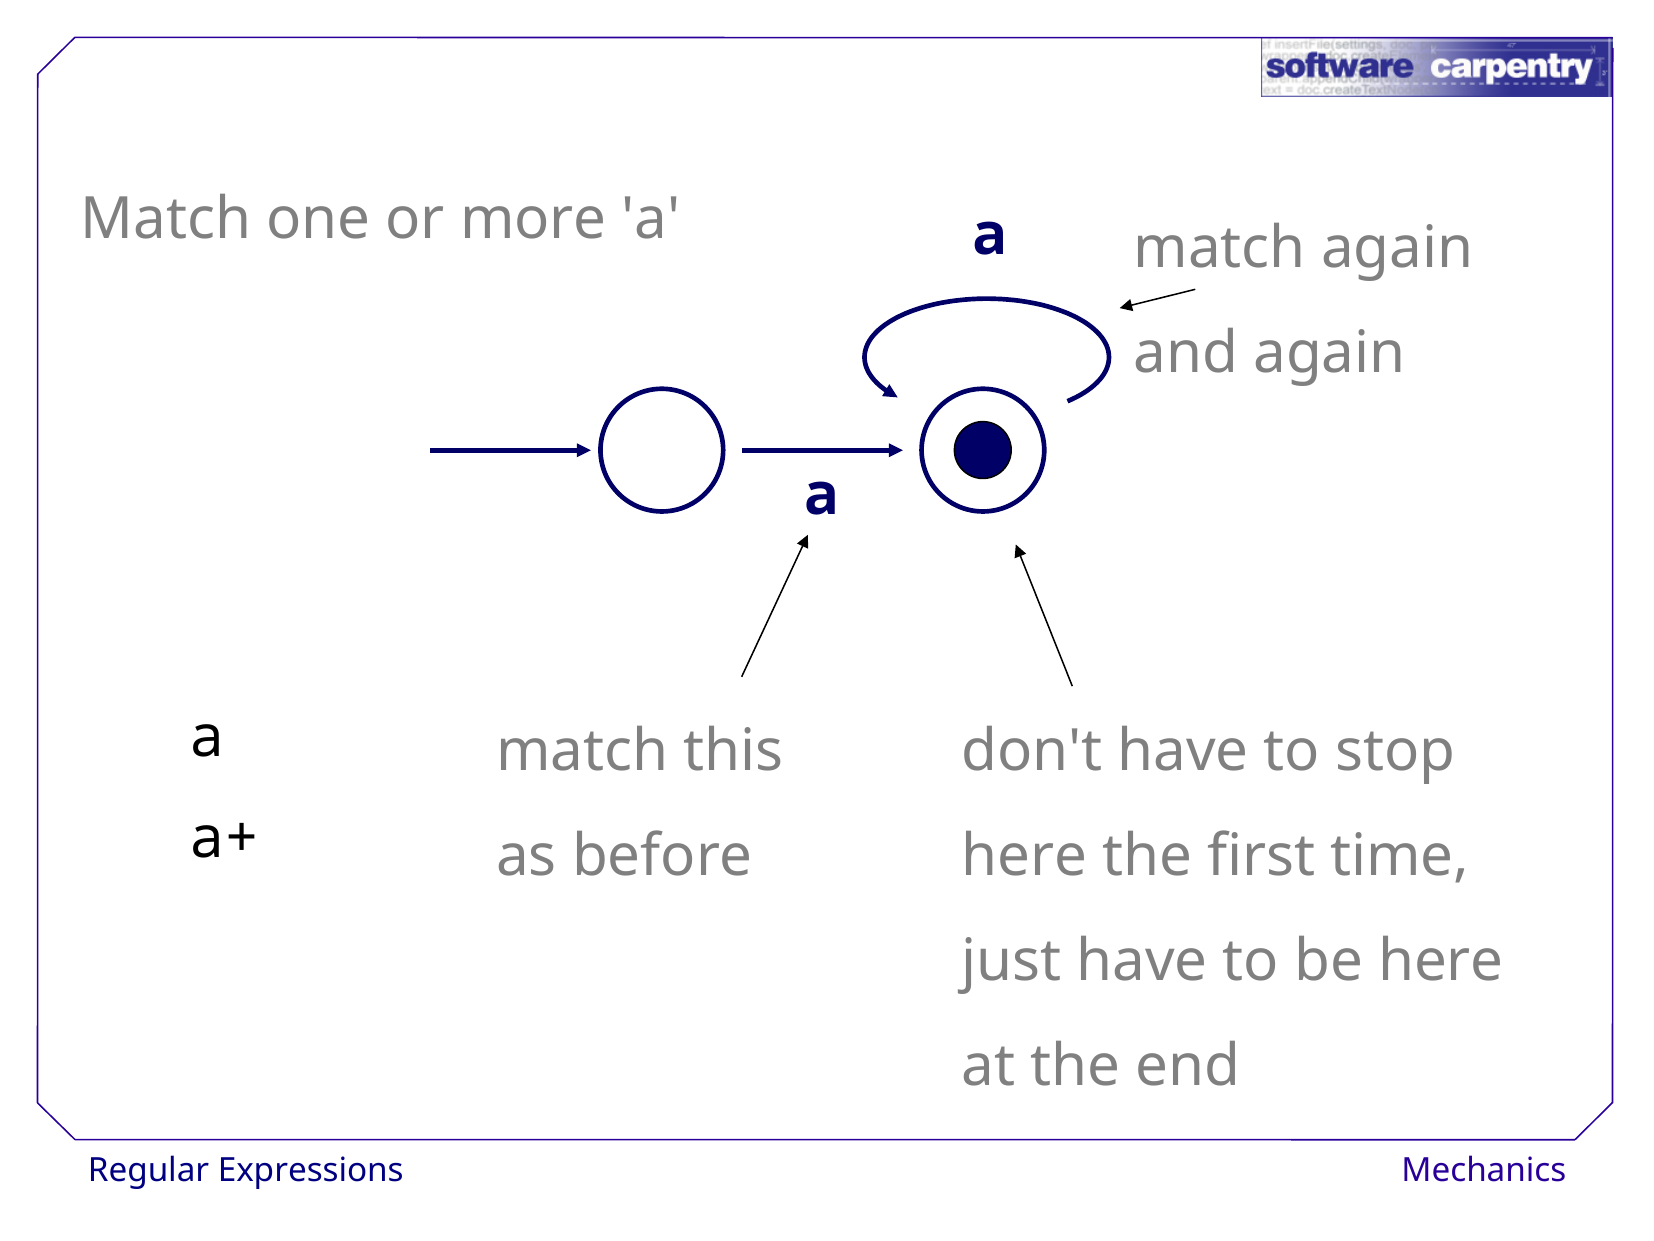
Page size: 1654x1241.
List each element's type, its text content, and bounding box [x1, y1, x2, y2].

picture [1261, 39, 1613, 97]
table_cell a+ [175, 798, 282, 899]
text_box match this as before [481, 669, 949, 896]
table_header a [175, 697, 282, 798]
text_box a [788, 454, 854, 536]
text_box match again and again [1118, 166, 1639, 392]
text_box Match one or more 'a' [65, 138, 846, 259]
text_box [954, 421, 1012, 479]
text_box a [957, 194, 1022, 276]
text_box don't have to stop here the first time, just have to be here at the end [946, 669, 1654, 1105]
